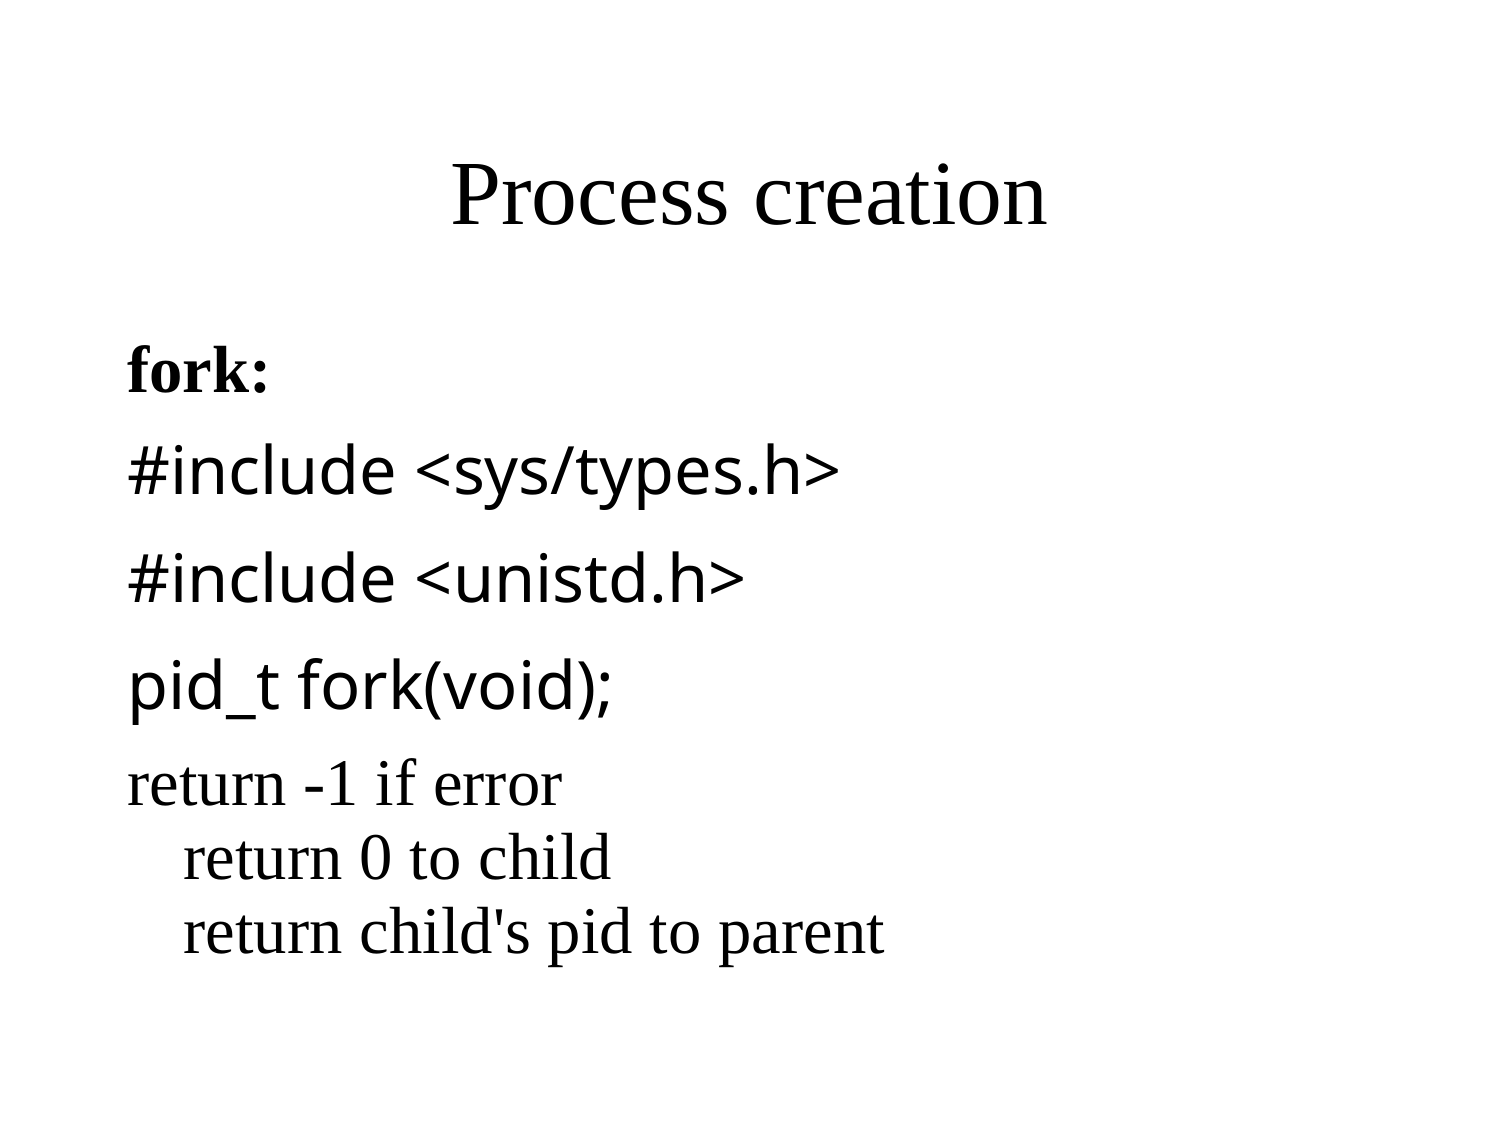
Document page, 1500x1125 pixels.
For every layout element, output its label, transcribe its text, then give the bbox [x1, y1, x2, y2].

title Process creation [112, 99, 1388, 288]
list fork: #include <sys/types.h> #include <unistd.h> pid_t fork(void); return -1 if error return 0 to child return child's pid to parent [112, 324, 1388, 1001]
